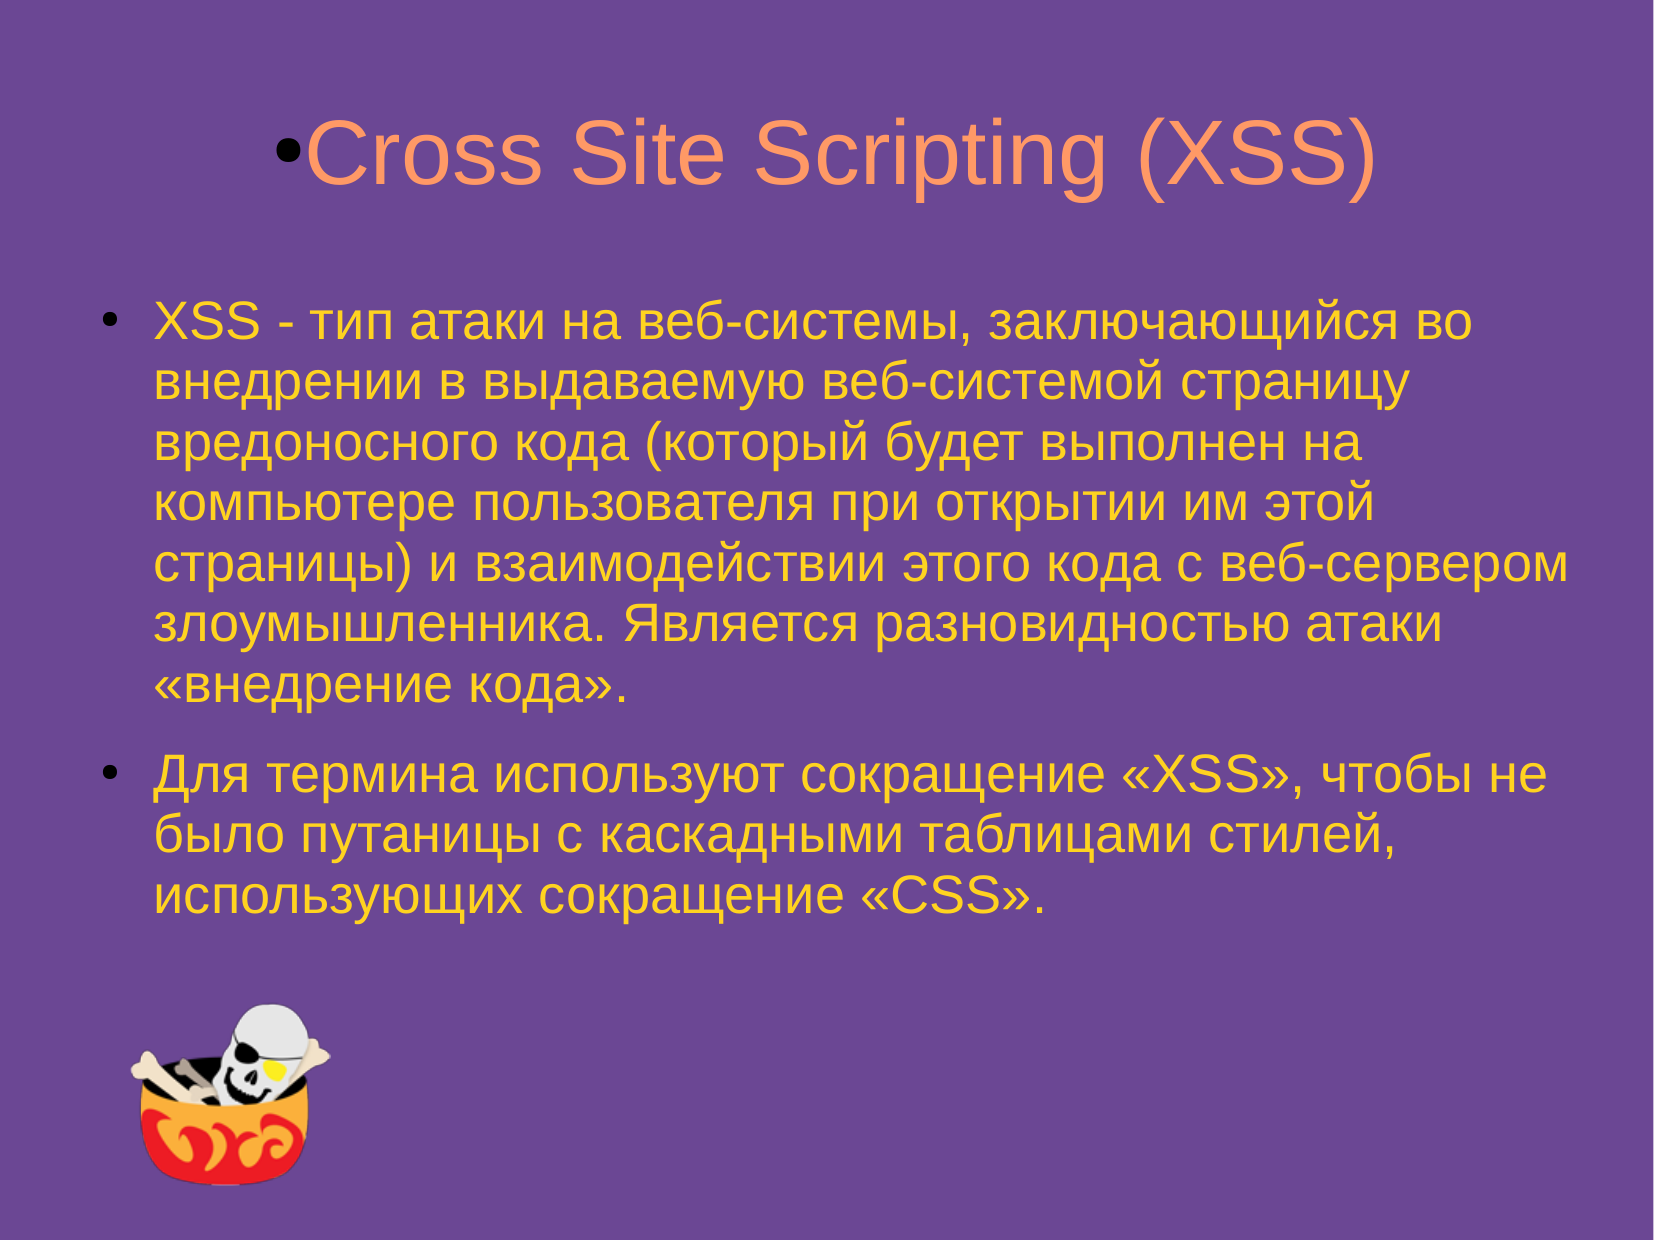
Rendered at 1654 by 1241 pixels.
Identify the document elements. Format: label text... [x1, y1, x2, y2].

title Cross Site Scripting (XSS) [82, 49, 1571, 257]
list XSS - тип атаки на веб-системы, заключающийся во внедрении в выдаваемую веб-системой страницу вредоносного кода (который будет выполнен на компьютере пользователя при открытии им этой страницы) и взаимодействии этого кода с веб-сервером злоумышленника. Является разновидностью атаки «внедрение кода». Для термина используют сокращение «XSS», чтобы не было путаницы с каскадными таблицами стилей, использующих сокращение «CSS». [82, 290, 1571, 1010]
picture [130, 992, 331, 1193]
